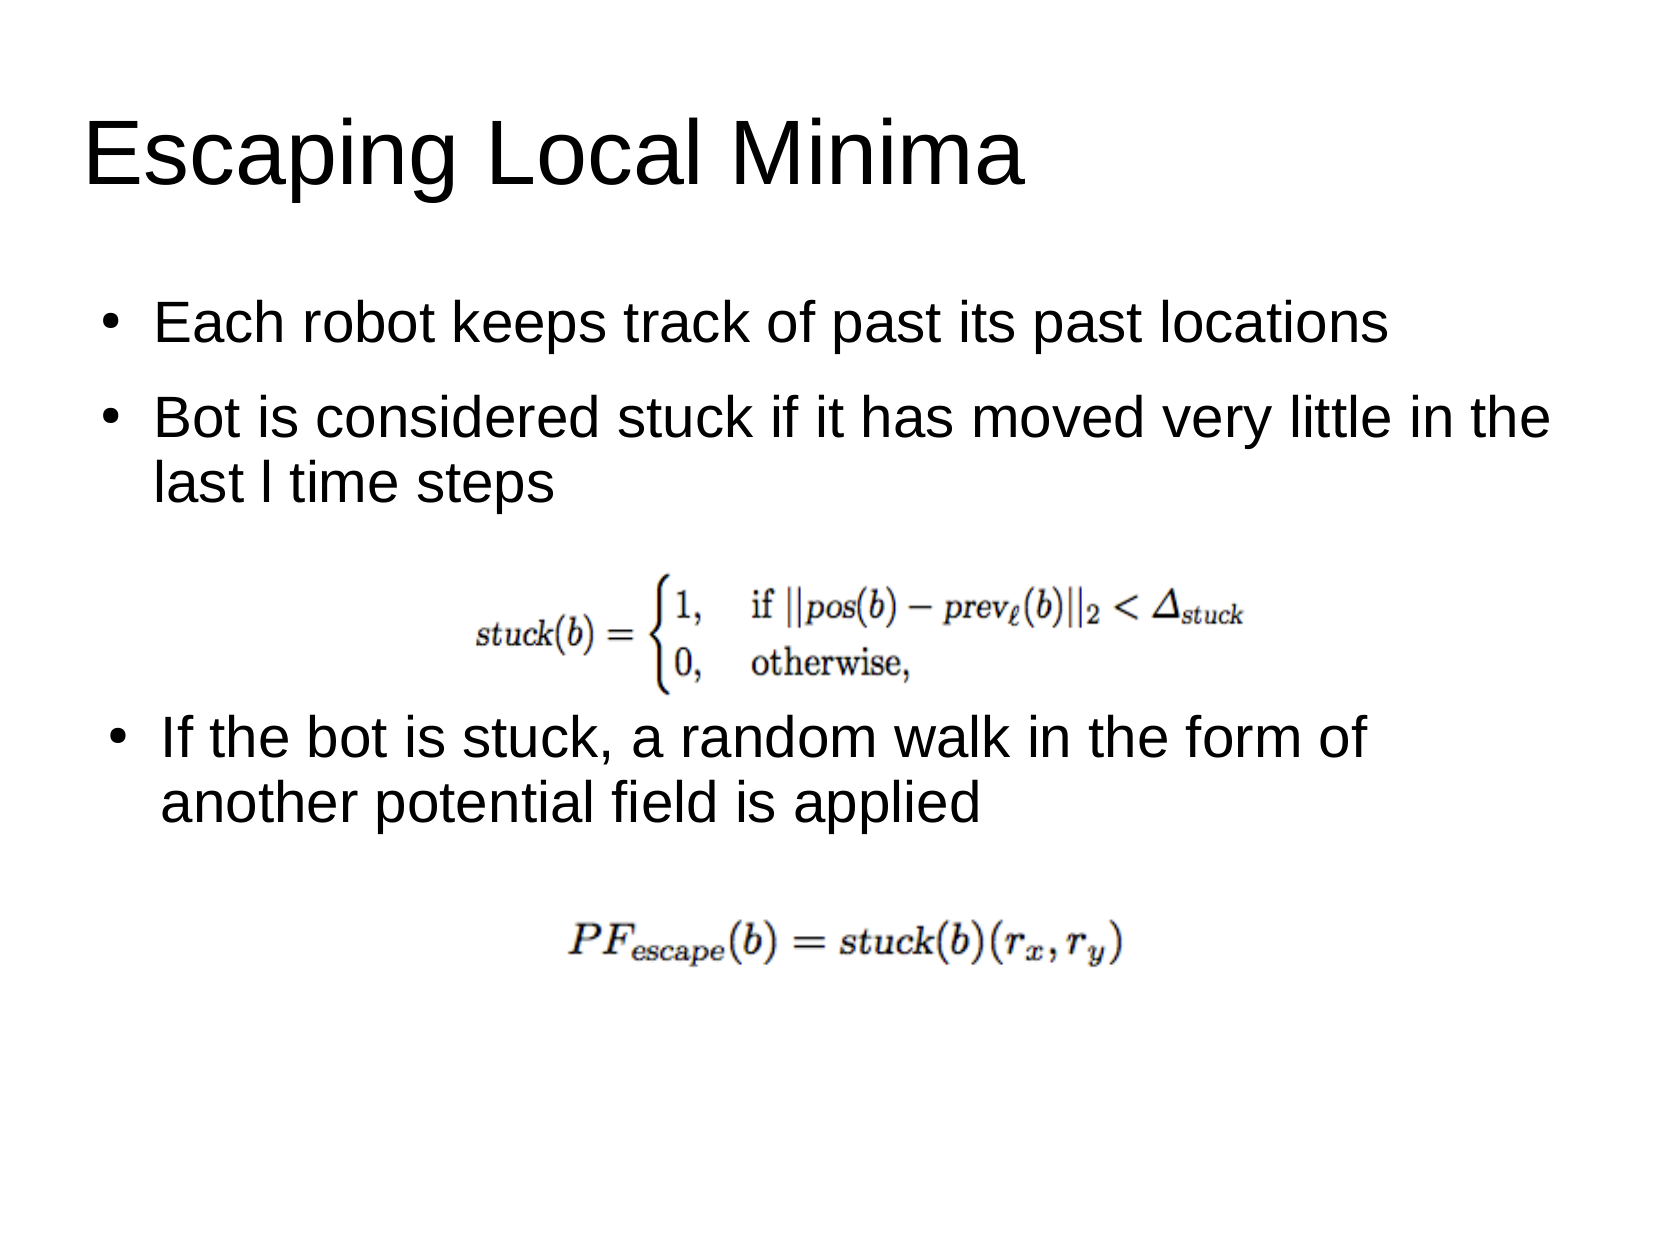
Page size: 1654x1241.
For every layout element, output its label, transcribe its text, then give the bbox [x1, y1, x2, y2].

list Each robot keeps track of past its past locations Bot is considered stuck if it has moved very little in the last l time steps [82, 290, 1571, 571]
title Escaping Local Minima [82, 49, 1571, 257]
list If the bot is stuck, a random walk in the form of another potential field is applied [90, 705, 1579, 985]
picture [560, 899, 1126, 980]
picture [450, 569, 1261, 705]
